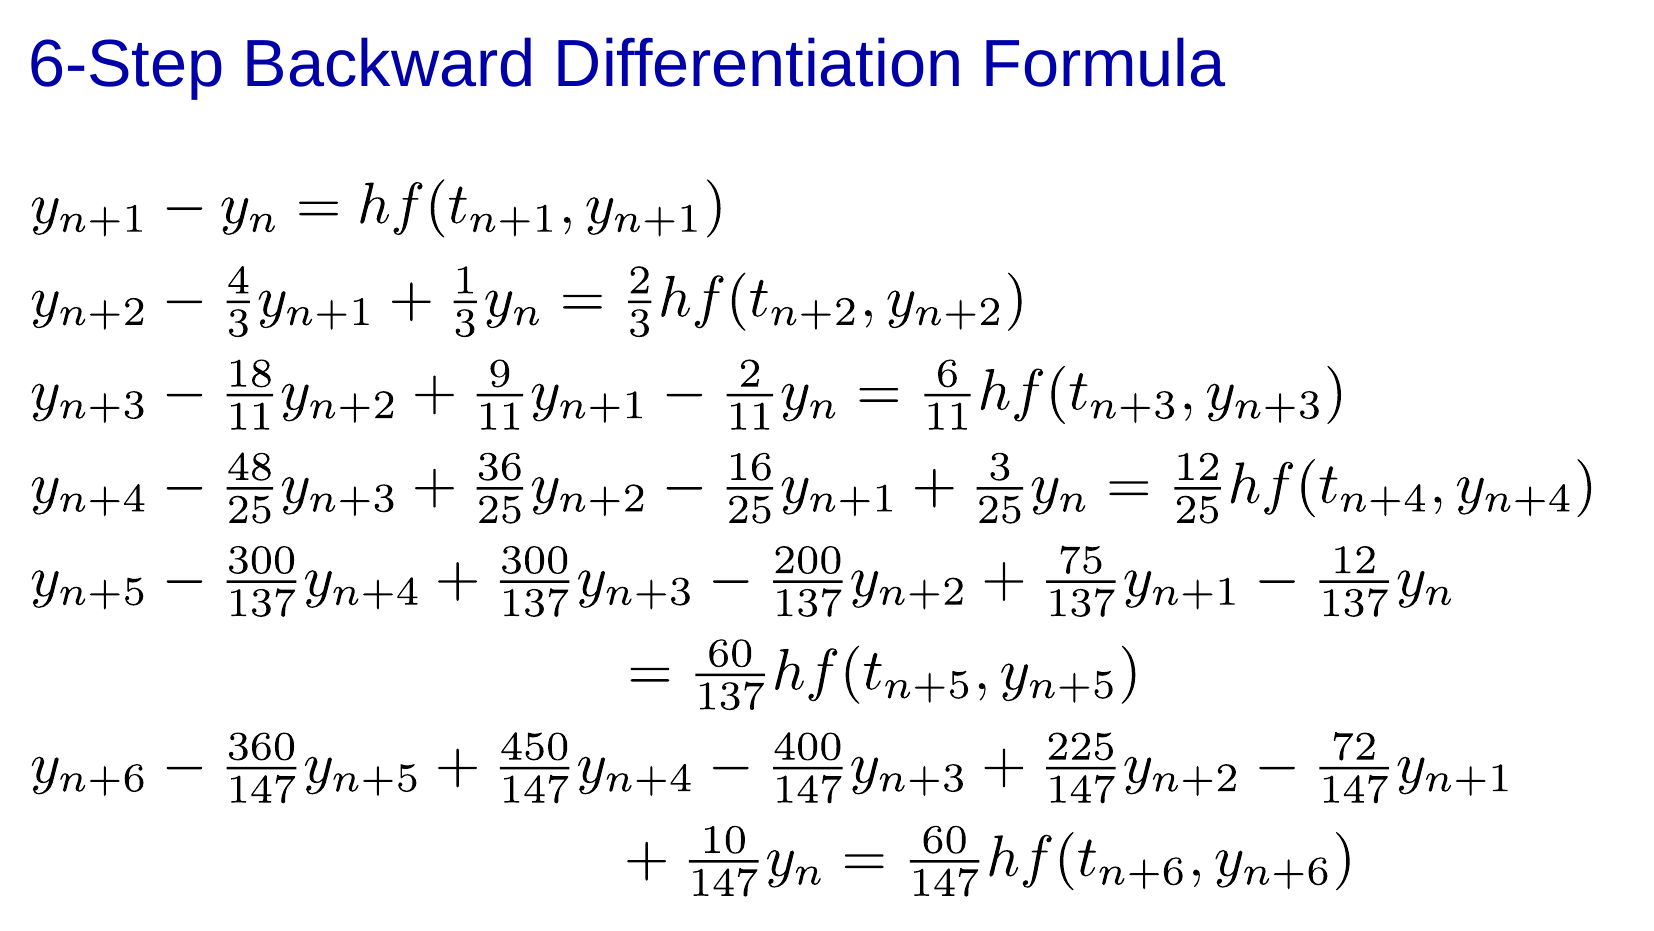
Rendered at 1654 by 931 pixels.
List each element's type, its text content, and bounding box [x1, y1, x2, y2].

text_box [30, 179, 1597, 897]
title 6-Step Backward Differentiation Formula [28, 21, 1626, 106]
